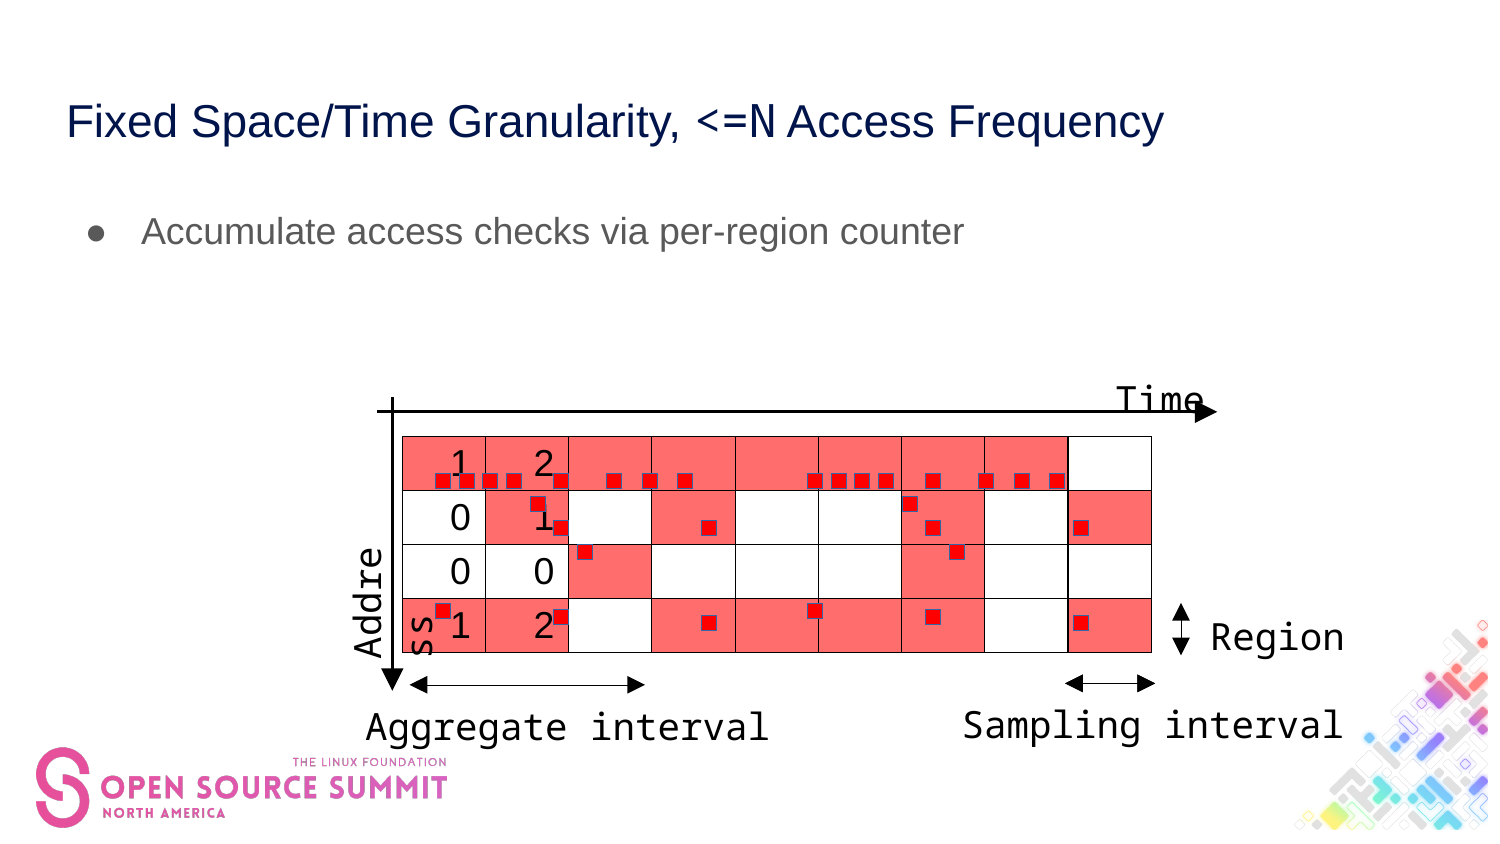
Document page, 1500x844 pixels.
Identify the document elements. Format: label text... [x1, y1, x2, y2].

table_cell 0 [486, 545, 568, 598]
text_box [506, 473, 522, 489]
text_box [435, 473, 451, 489]
title Fixed Space/Time Granularity, <=N Access Frequency [51, 72, 1449, 167]
text_box [807, 473, 823, 489]
text_box [553, 473, 569, 489]
text_box Aggregate interval [350, 692, 718, 746]
table_cell [652, 491, 735, 544]
text_box [482, 473, 498, 489]
table_cell [819, 545, 901, 598]
table_cell [902, 491, 984, 544]
text_box [530, 496, 546, 512]
table_cell [985, 491, 1067, 544]
text_box [807, 603, 823, 619]
text_box [878, 473, 894, 489]
table_cell [569, 545, 651, 598]
picture [1294, 620, 1488, 830]
text_box [902, 496, 918, 512]
text_box [435, 603, 451, 619]
table_cell [985, 545, 1067, 598]
text_box [1049, 473, 1065, 489]
text_box Sampling interval [946, 691, 1296, 745]
text_box [577, 544, 593, 560]
text_box Time [1100, 366, 1206, 420]
table_cell [1069, 491, 1151, 544]
text_box [831, 473, 847, 489]
table_header 2 [486, 437, 568, 490]
table_cell 1 [421, 644, 430, 652]
table_cell [819, 599, 901, 652]
text_box [925, 609, 941, 625]
table_cell [819, 491, 901, 544]
text_box [1073, 520, 1089, 536]
text_box [642, 473, 658, 489]
table_cell [985, 599, 1067, 652]
text_box [553, 609, 569, 625]
table_header [736, 437, 818, 490]
table_cell [736, 599, 818, 652]
table_cell [652, 545, 735, 598]
text_box [925, 520, 941, 536]
text_box [1014, 473, 1030, 489]
text_box [606, 473, 622, 489]
table_header [819, 437, 901, 490]
list Accumulate access checks via per-region counter [51, 189, 1449, 734]
picture [36, 747, 447, 828]
text_box [978, 473, 994, 489]
table_cell 0 [403, 491, 485, 544]
text_box [677, 473, 693, 489]
table_cell [736, 545, 818, 598]
text_box [459, 473, 475, 489]
table_cell [1069, 599, 1151, 652]
text_box Address [333, 513, 387, 675]
table_header [1069, 437, 1151, 490]
text_box [701, 520, 717, 536]
table_cell [736, 491, 818, 544]
table_header [569, 437, 651, 490]
table_cell [569, 491, 651, 544]
text_box [925, 473, 941, 489]
list Accumulate access checks via per-region counter [428, 686, 627, 692]
text_box [854, 473, 870, 489]
table_cell 1 [403, 599, 485, 652]
text_box [1073, 615, 1089, 631]
table_cell 0 [403, 545, 485, 598]
text_box [949, 544, 965, 560]
table_header 1 [403, 437, 485, 490]
table_header [652, 437, 735, 490]
table_cell 2 [486, 599, 568, 652]
table_cell [902, 545, 984, 598]
table_header [985, 437, 1067, 490]
table_cell [652, 599, 735, 652]
table_cell [902, 599, 984, 652]
text_box [553, 520, 569, 536]
text_box [701, 615, 717, 631]
table_cell 1 [486, 491, 568, 544]
text_box Region [1194, 602, 1338, 656]
table_cell [569, 599, 651, 652]
table_header [902, 437, 984, 490]
table_cell [1069, 545, 1151, 598]
